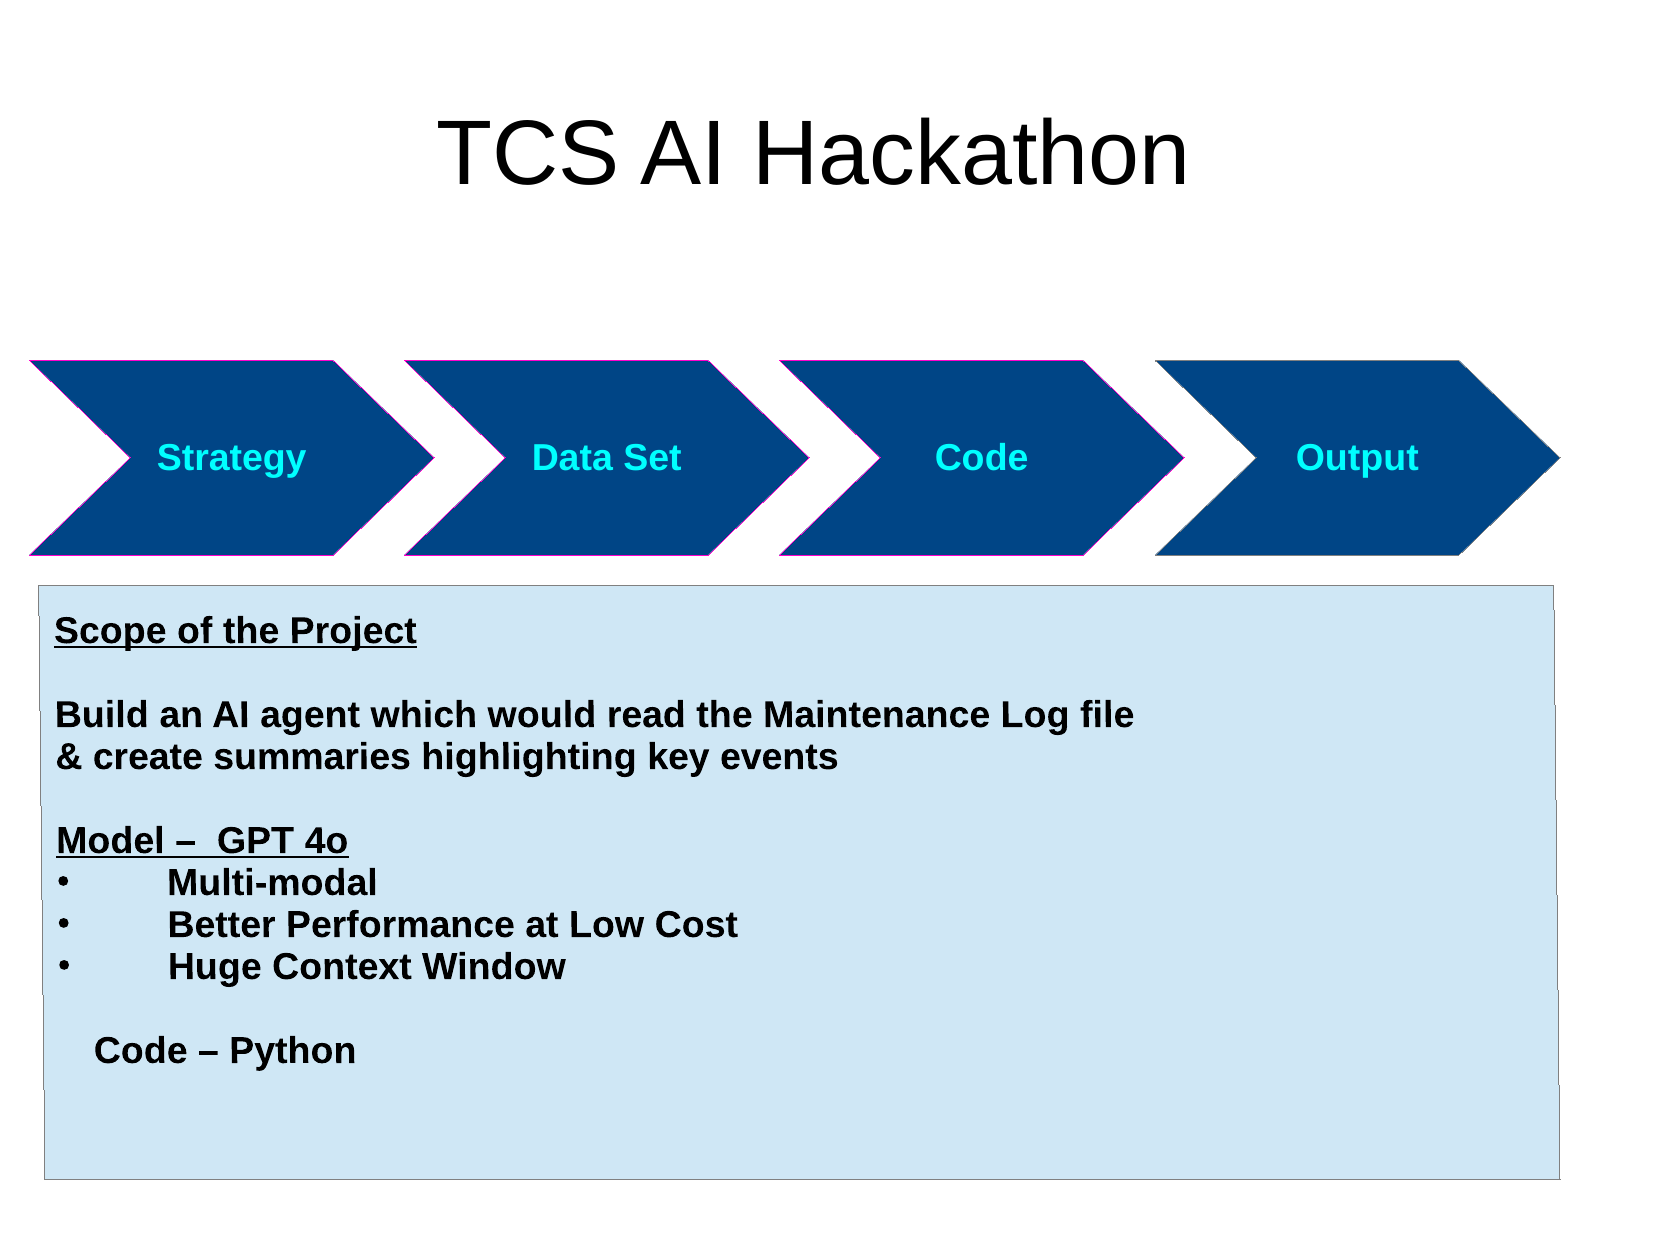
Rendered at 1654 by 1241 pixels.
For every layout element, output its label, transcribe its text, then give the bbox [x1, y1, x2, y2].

text_box Strategy [29, 360, 435, 556]
text_box Data Set [404, 360, 810, 556]
title TCS AI Hackathon [82, 49, 1571, 257]
text_box Code [779, 360, 1185, 556]
text_box Scope of the Project Build an AI agent which would read the Maintenance Log file & create summaries highlighting key events Model – GPT 4o Multi-modal Better Performance at Low Cost Huge Context Window Code – Python [38, 585, 1561, 1180]
text_box Output [1155, 360, 1561, 556]
